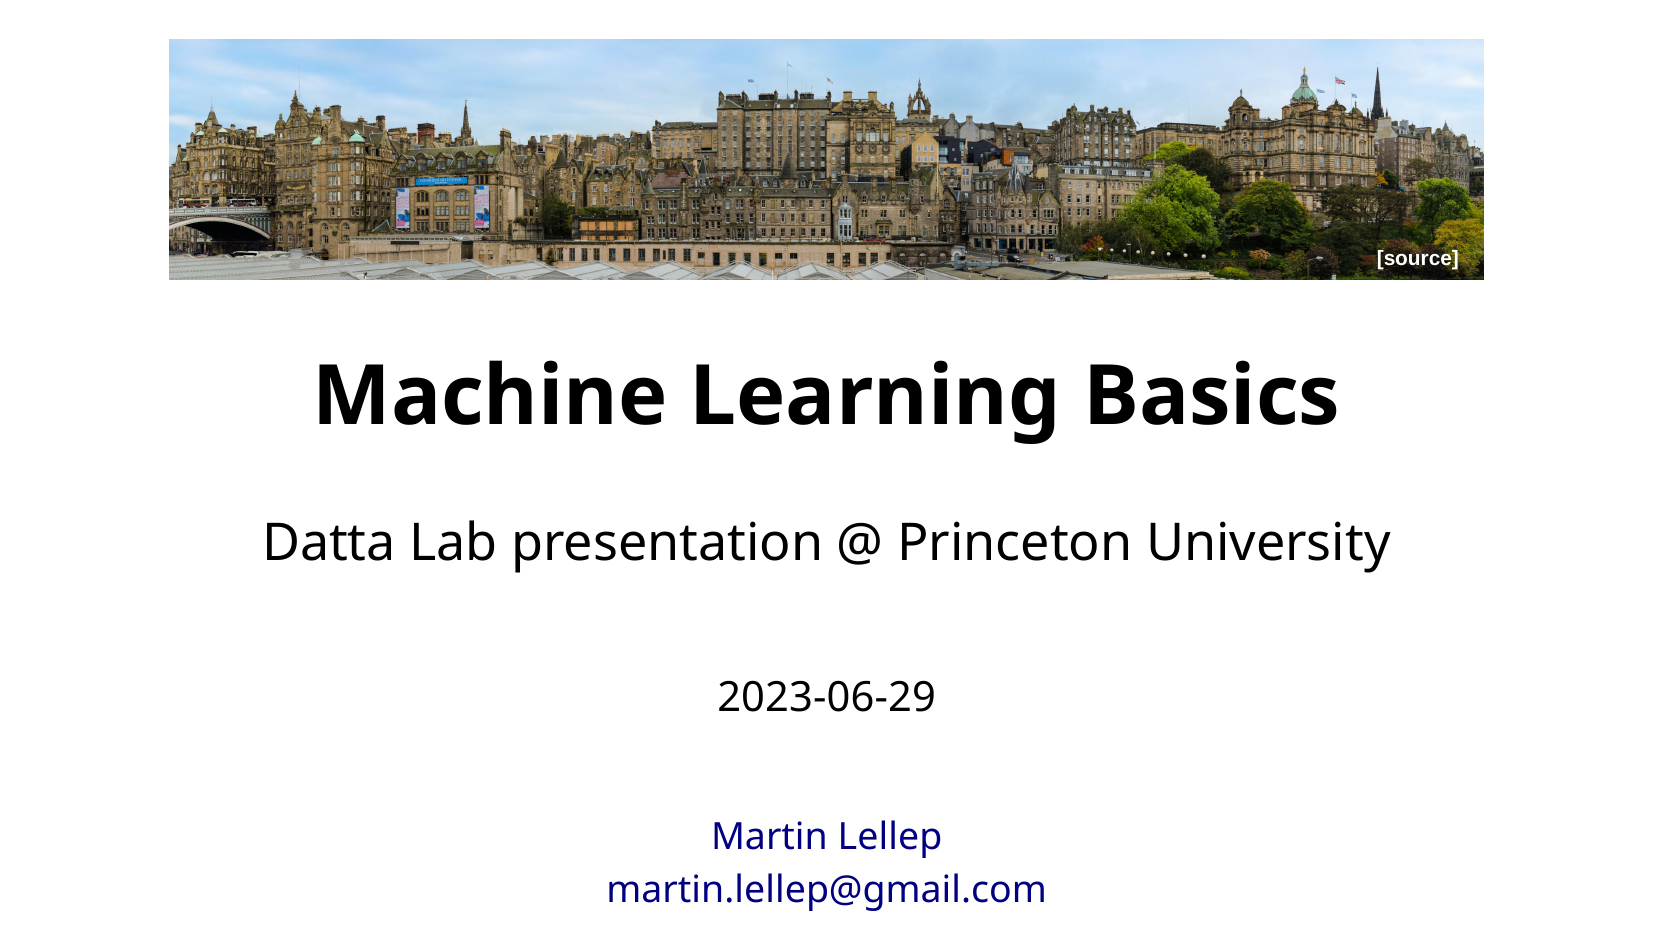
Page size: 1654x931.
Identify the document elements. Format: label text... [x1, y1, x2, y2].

subtitle Datta Lab presentation @ Princeton University 2023-06-29 [82, 470, 1571, 911]
text_box [source] [1362, 239, 1531, 303]
text_box Martin Lellep [421, 801, 1232, 862]
picture [169, 39, 1484, 280]
text_box martin.lellep@gmail.com [421, 862, 1232, 915]
title Machine Learning Basics [82, 314, 1571, 470]
